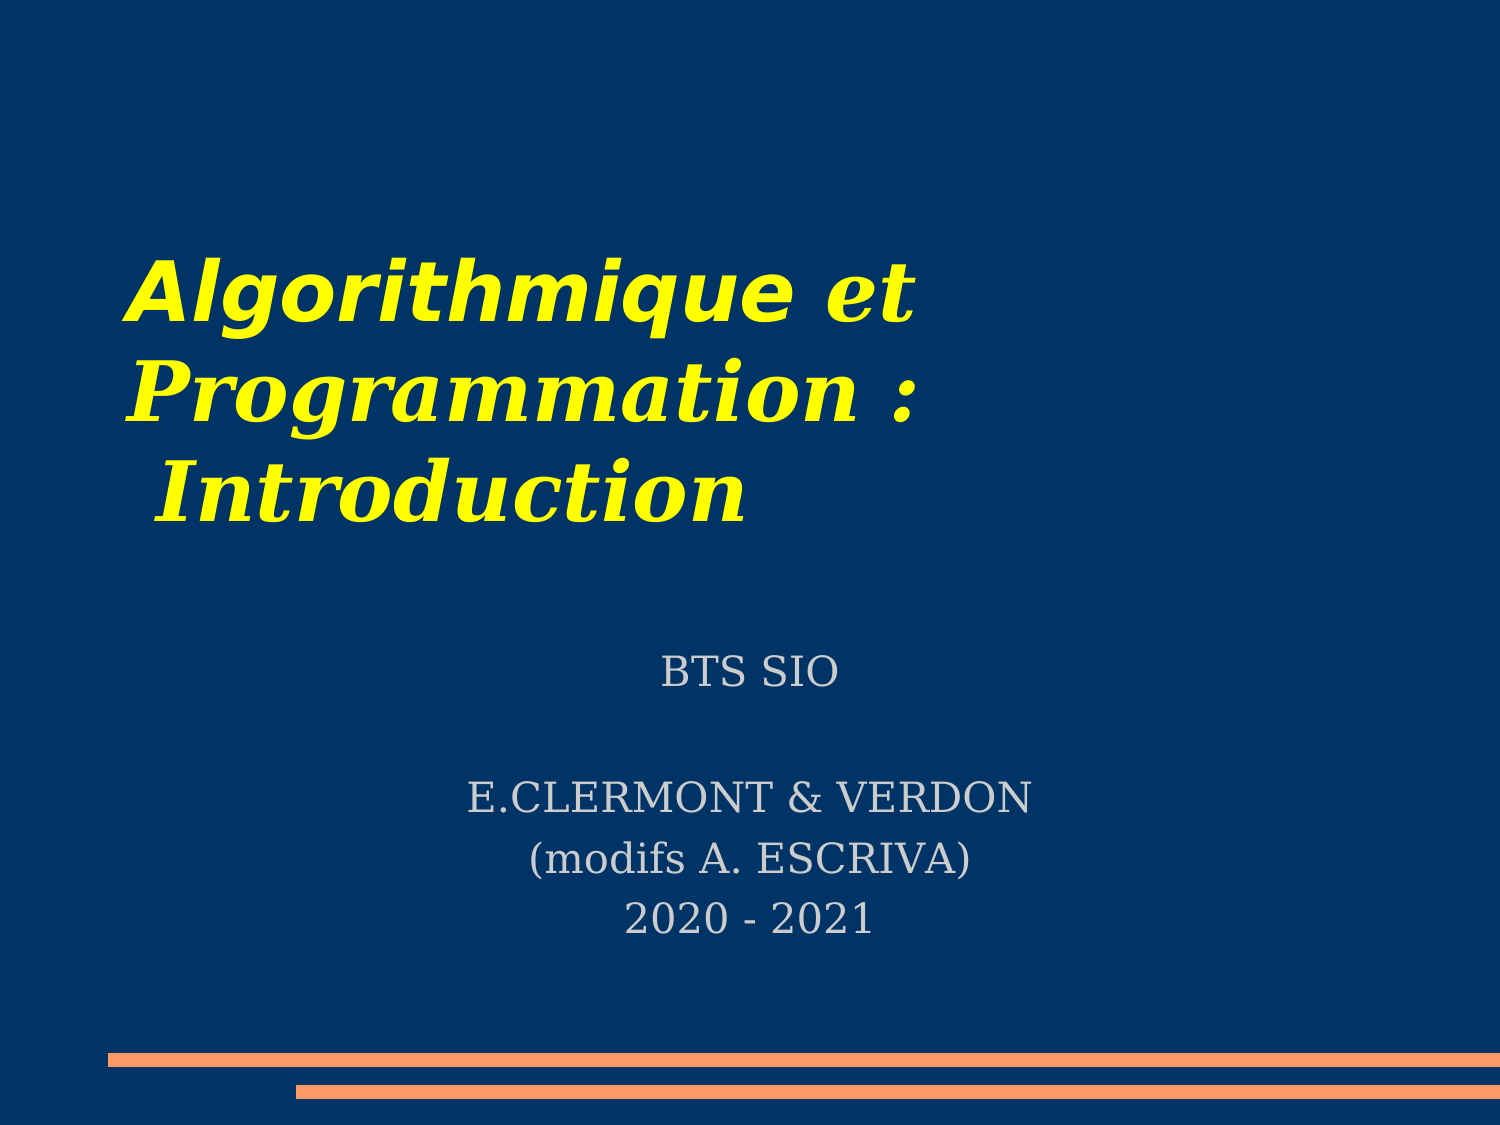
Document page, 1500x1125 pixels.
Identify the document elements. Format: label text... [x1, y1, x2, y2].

subtitle BTS SIO E.CLERMONT & VERDON (modifs A. ESCRIVA) 2020 - 2021 [225, 637, 1276, 1014]
title Algorithmique et Programmation : Introduction [112, 206, 1388, 570]
